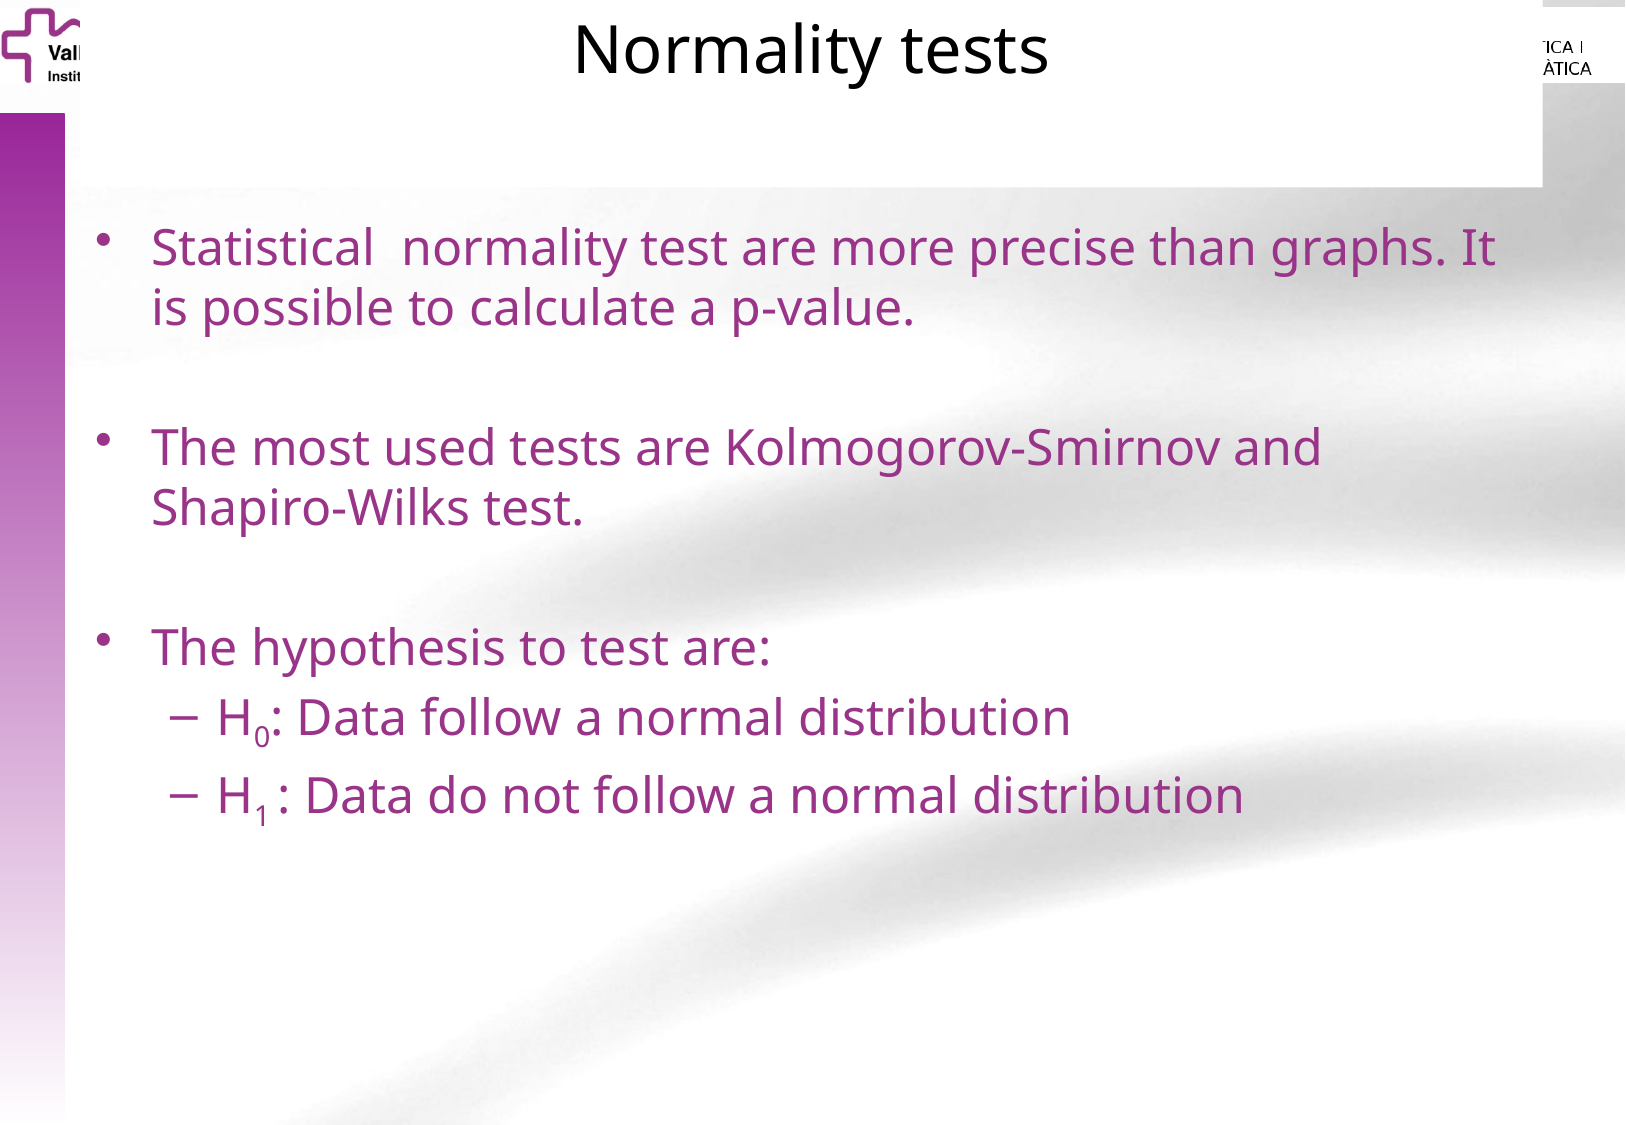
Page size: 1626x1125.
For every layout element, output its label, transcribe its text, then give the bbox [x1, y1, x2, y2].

picture [0, 0, 1625, 1125]
list Statistical normality test are more precise than graphs. It is possible to calculate a p-value. The most used tests are Kolmogorov-Smirnov and Shapiro-Wilks test. The hypothesis to test are: H0: Data follow a normal distribution H1 : Data do not follow a normal distribution [80, 208, 1543, 951]
title Normality tests [80, 0, 1543, 188]
